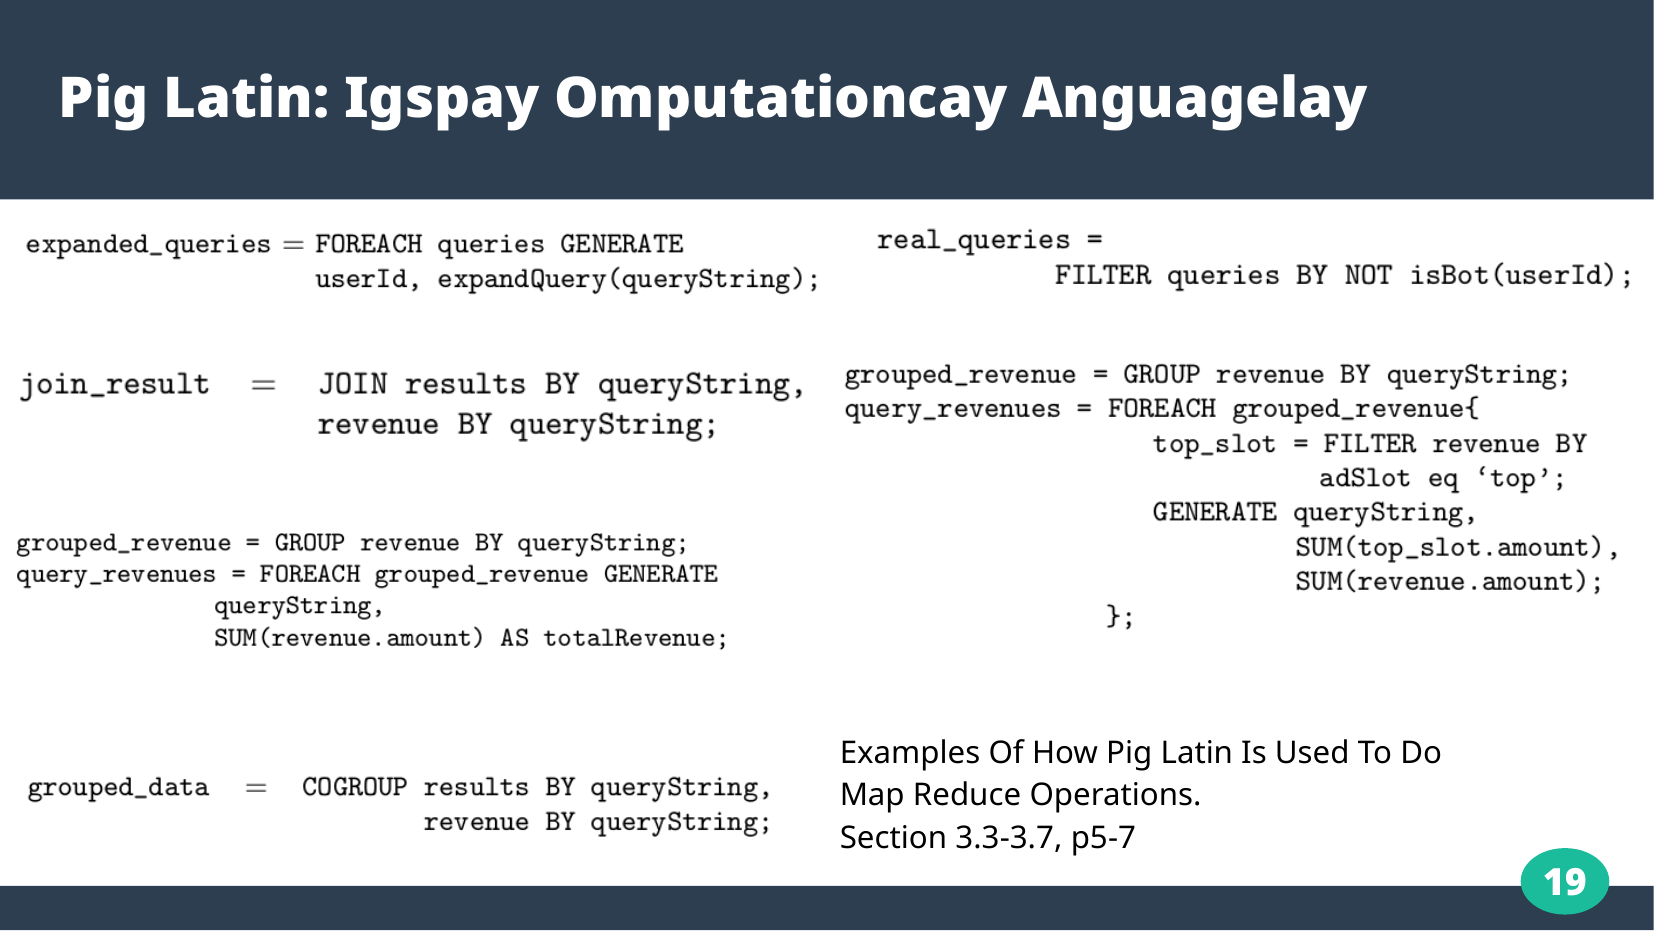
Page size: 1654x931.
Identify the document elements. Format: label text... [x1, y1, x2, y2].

picture [15, 344, 811, 458]
text_box Examples Of How Pig Latin Is Used To Do Map Reduce Operations. Section 3.3-3.7, p5-7 [825, 722, 1516, 847]
picture [15, 213, 826, 316]
picture [870, 209, 1636, 301]
picture [15, 749, 781, 859]
picture [840, 344, 1627, 644]
title Pig Latin: Igspay Omputationcay Anguagelay [59, 37, 1595, 155]
picture [15, 519, 736, 676]
